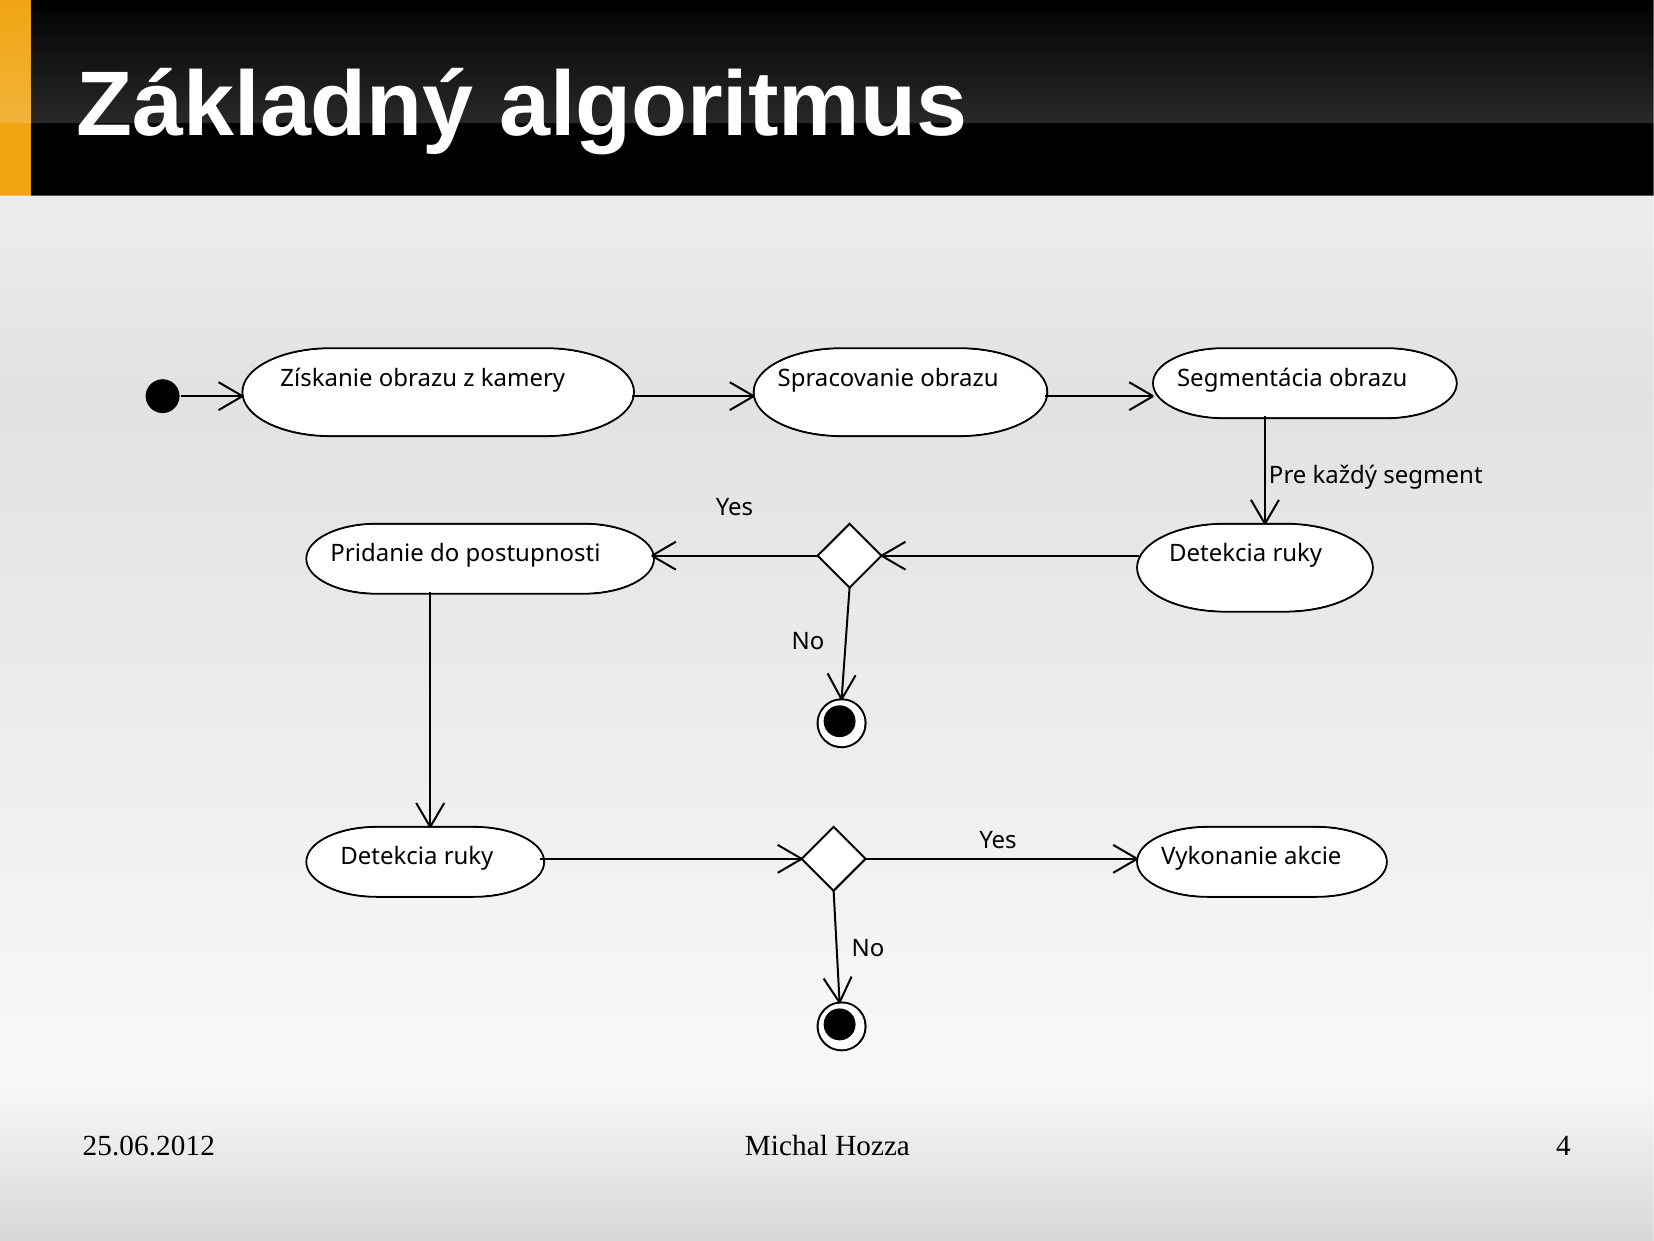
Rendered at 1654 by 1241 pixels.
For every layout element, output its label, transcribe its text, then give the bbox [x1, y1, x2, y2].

picture [0, 0, 1654, 1241]
title Základný algoritmus [76, 0, 1565, 208]
